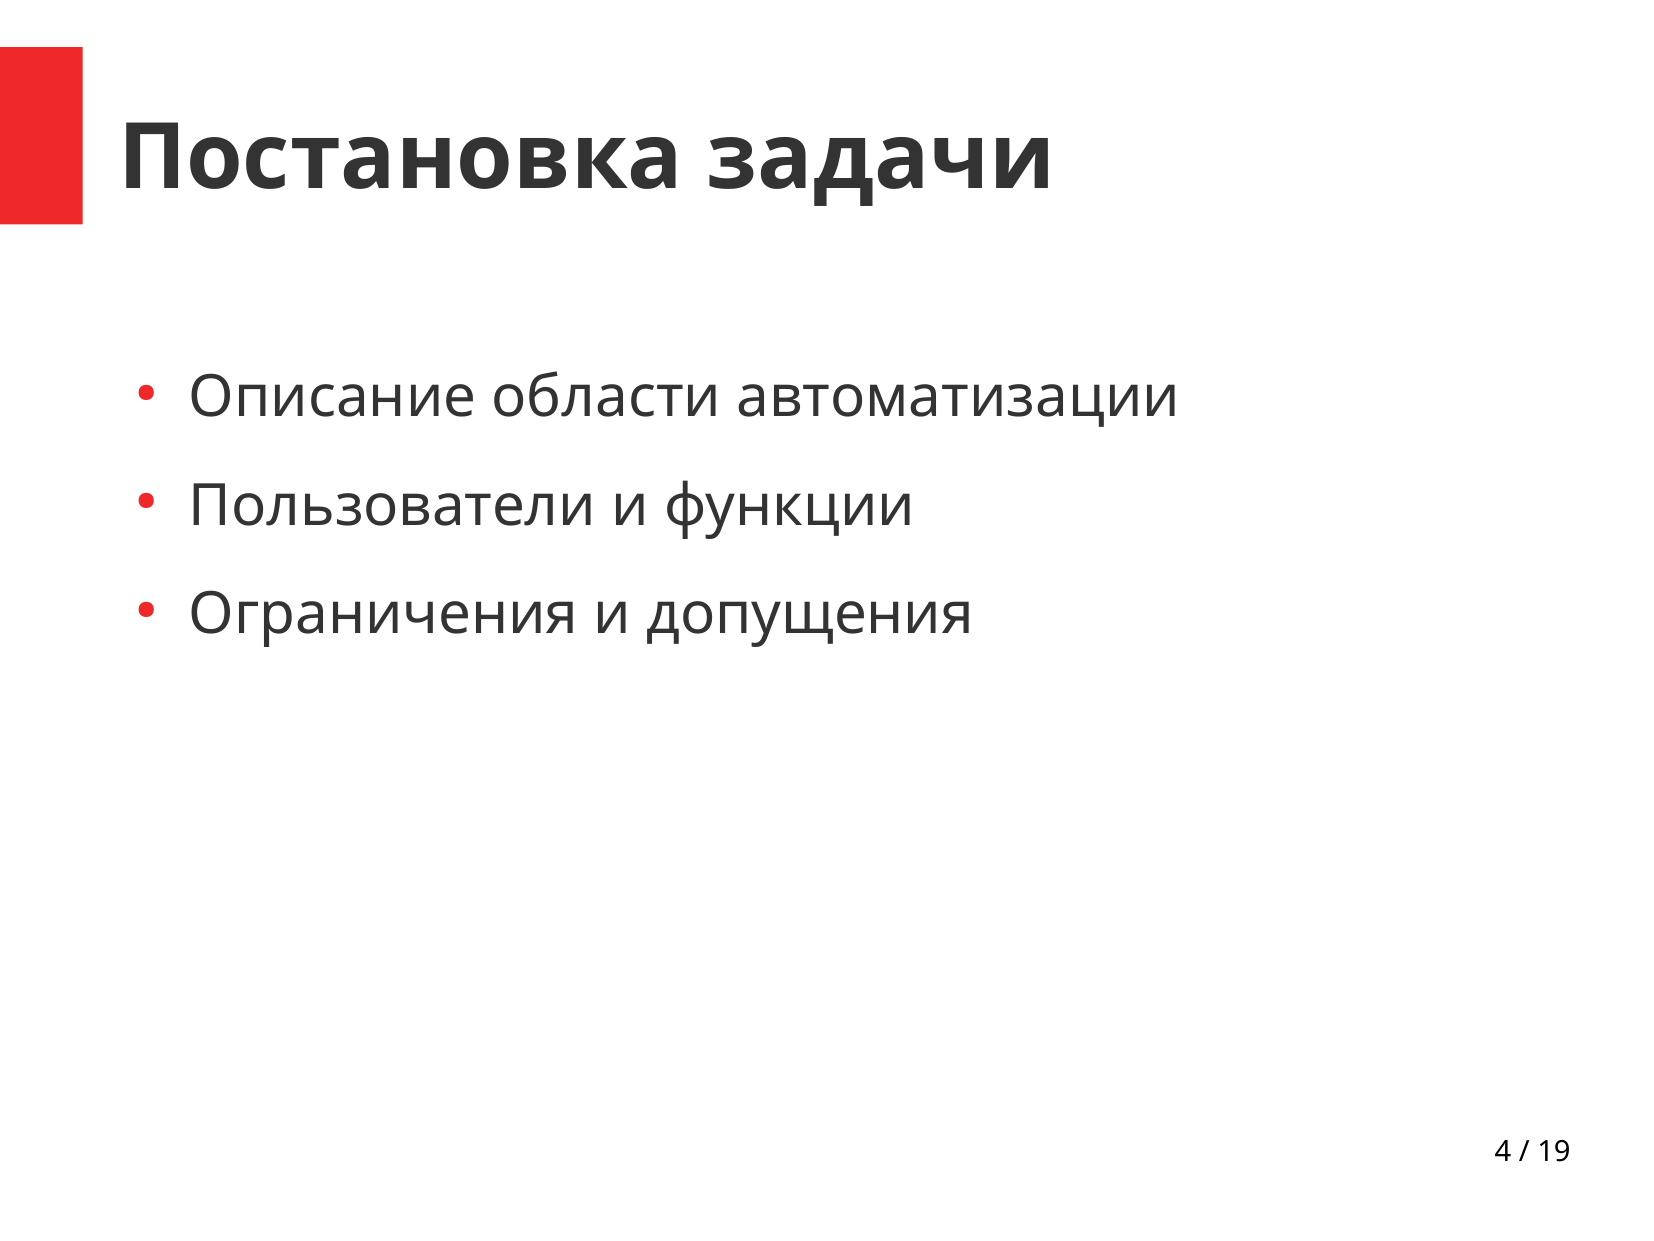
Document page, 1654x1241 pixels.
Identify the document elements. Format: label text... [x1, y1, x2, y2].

title Постановка задачи [118, 49, 1571, 257]
list Описание области автоматизации Пользователи и функции Ограничения и допущения [118, 354, 1536, 1074]
